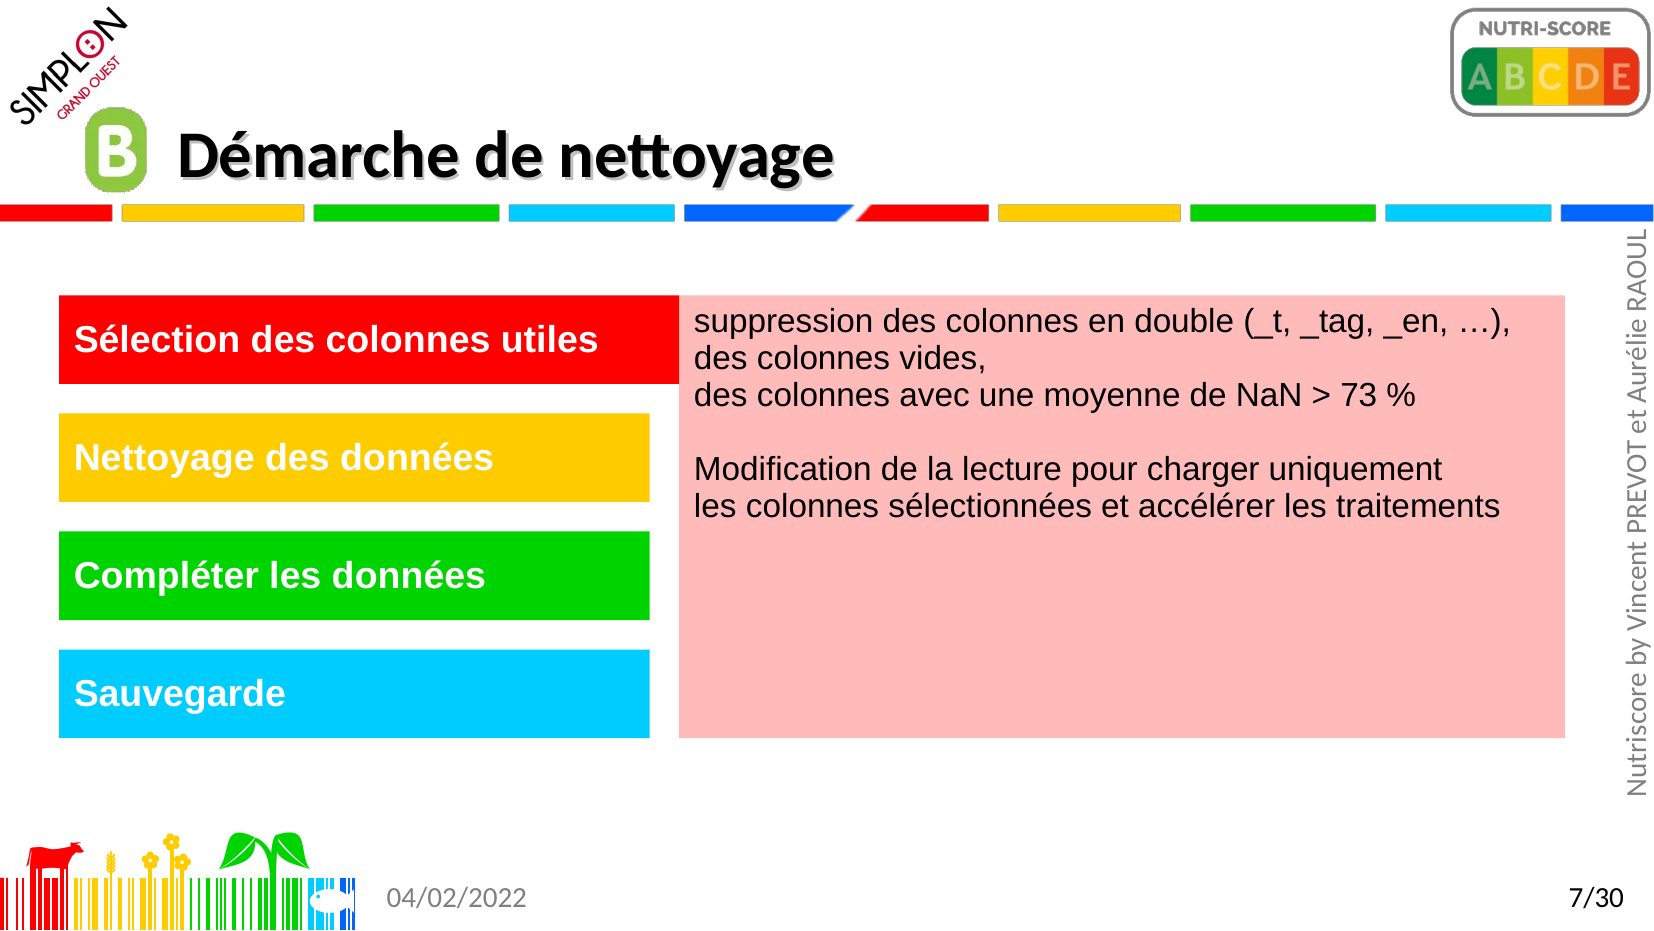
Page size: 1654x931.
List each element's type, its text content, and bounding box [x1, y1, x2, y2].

picture [0, 200, 1654, 225]
picture [1448, 4, 1654, 119]
picture [84, 106, 148, 195]
text_box Sélection des colonnes utiles [59, 295, 679, 384]
picture [0, 826, 355, 930]
title Démarche de nettoyage [177, 108, 1571, 213]
text_box Sauvegarde [59, 649, 650, 739]
text_box Compléter les données [59, 531, 650, 621]
text_box Nettoyage des données [59, 413, 650, 502]
picture [2, 2, 147, 147]
text_box suppression des colonnes en double (_t, _tag, _en, …), des colonnes vides, des colonnes avec une moyenne de NaN > 73 % Modification de la lecture pour charger uniquement les colonnes sélectionnées et accélérer les traitements [679, 295, 1565, 739]
